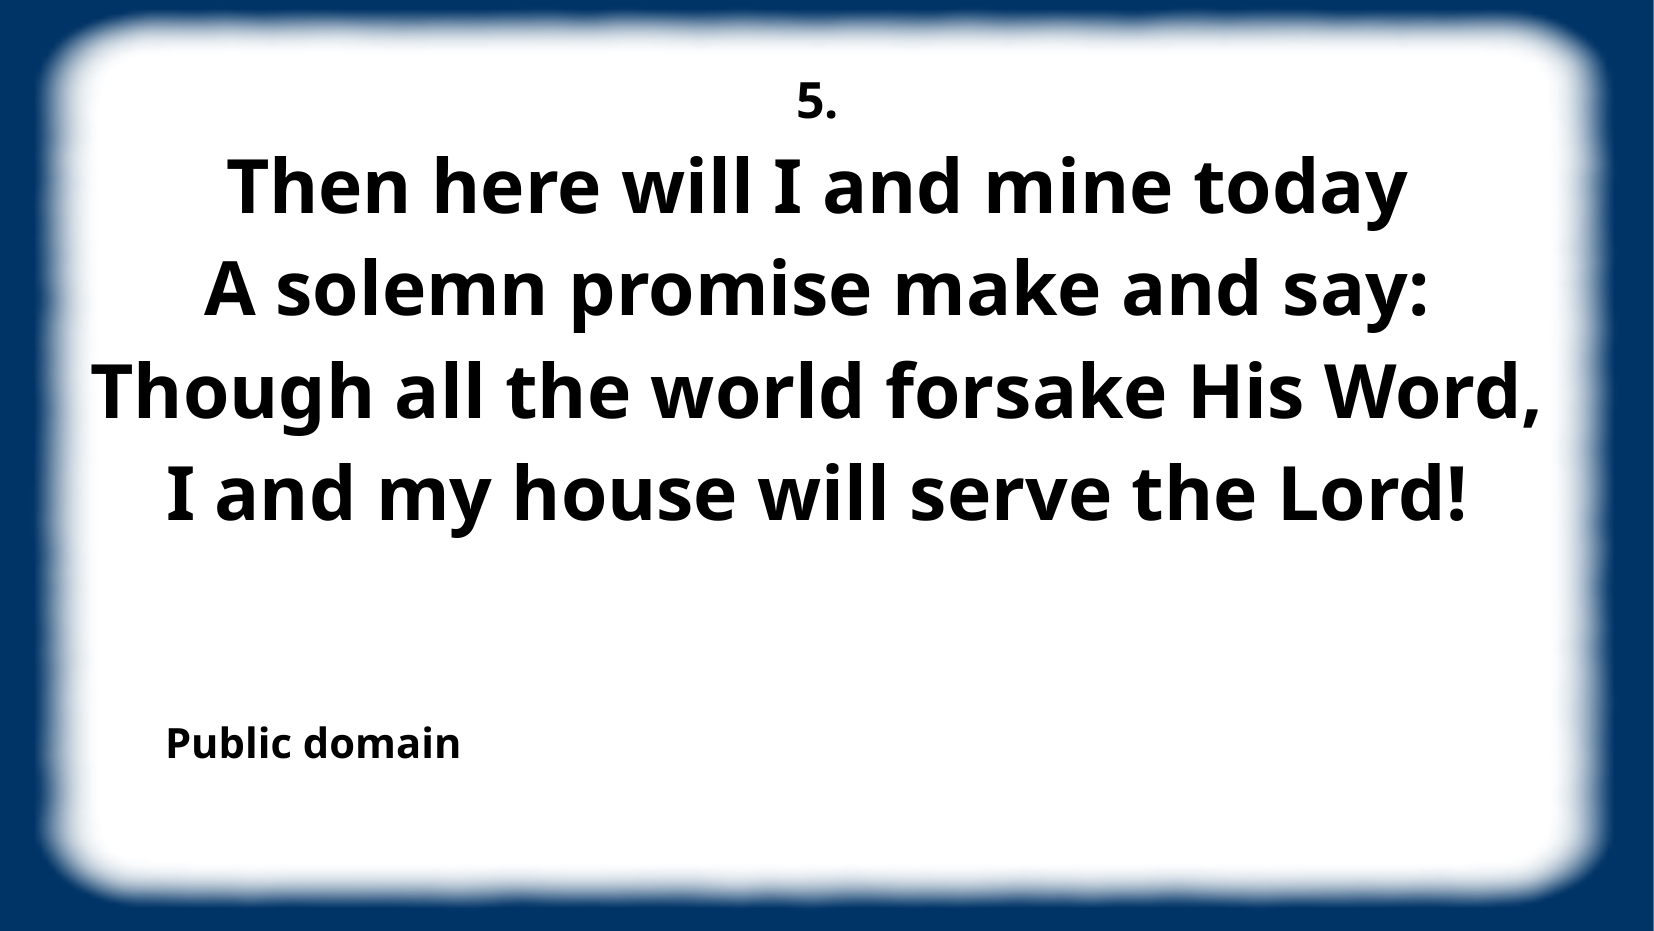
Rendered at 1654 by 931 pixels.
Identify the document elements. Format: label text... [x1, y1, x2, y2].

picture [0, 0, 1654, 931]
text_box 5. Then here will I and mine today A solemn promise make and say: Though all the world forsake His Word, I and my house will serve the Lord! Public domain [75, 57, 1561, 759]
